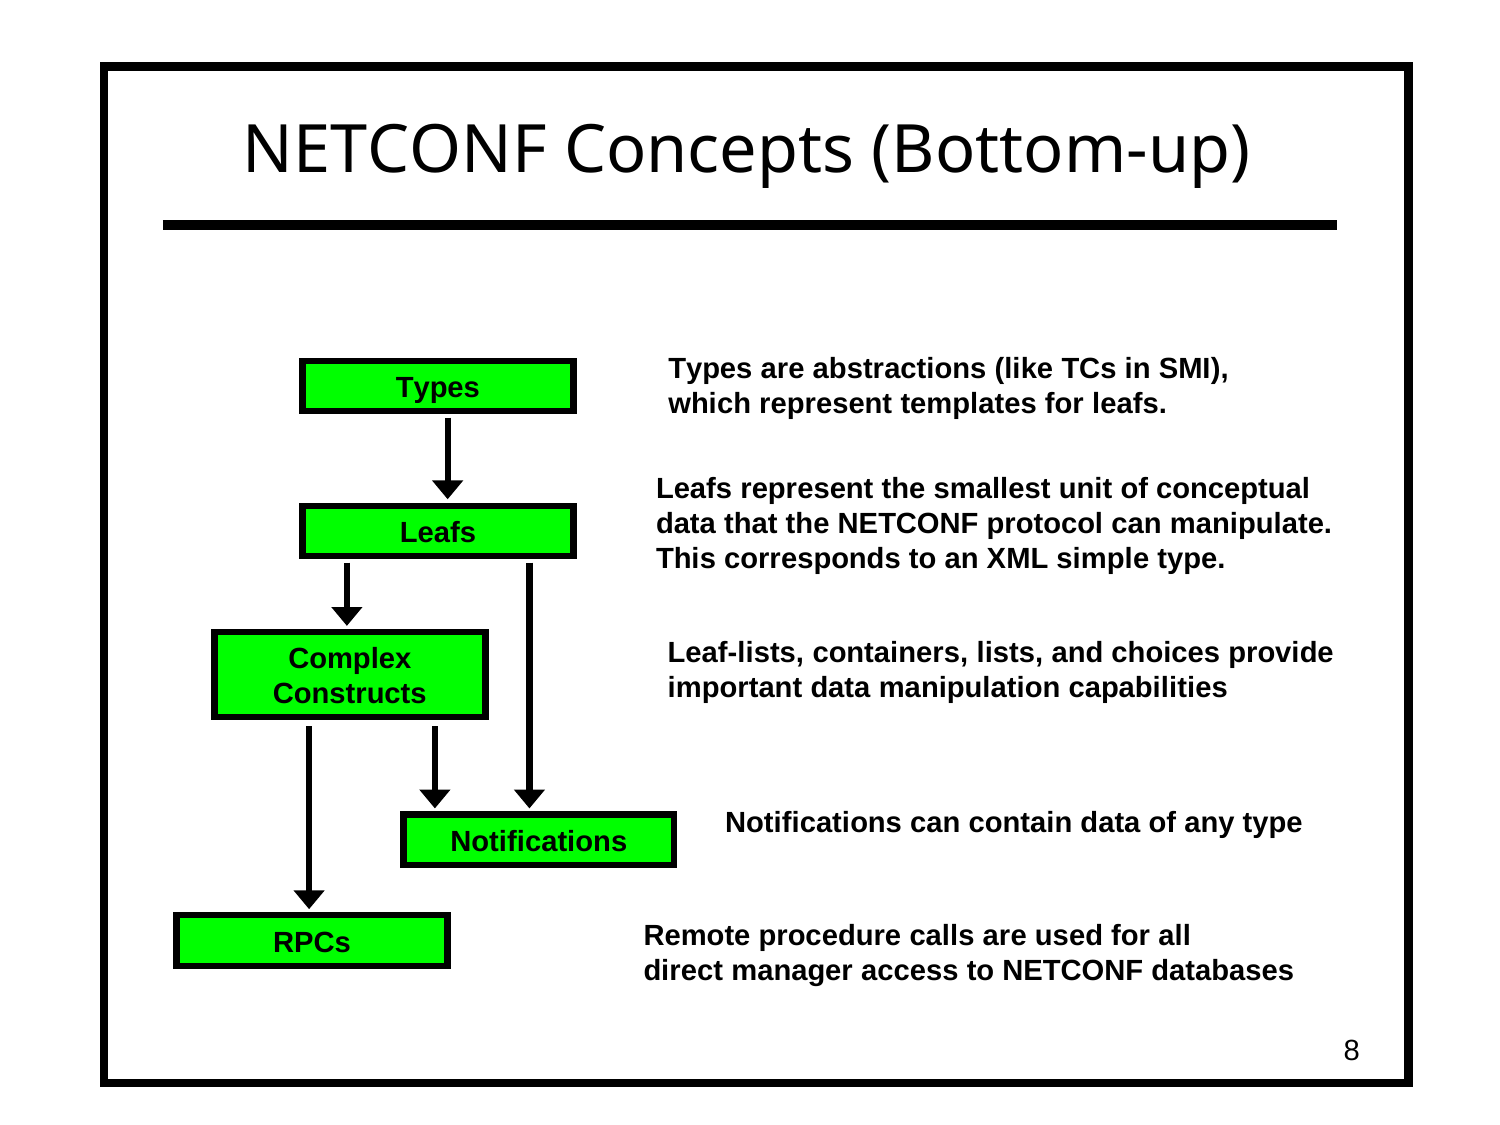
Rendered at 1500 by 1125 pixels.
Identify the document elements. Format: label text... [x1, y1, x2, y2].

text_box Notifications can contain data of any type [710, 795, 1319, 846]
text_box Complex Constructs [214, 631, 486, 718]
text_box Remote procedure calls are used for all direct manager access to NETCONF databases [628, 909, 1318, 995]
text_box Types [302, 360, 574, 412]
text_box Types are abstractions (like TCs in SMI), which represent templates for leafs. [653, 341, 1245, 428]
text_box Leafs represent the smallest unit of conceptual data that the NETCONF protocol can manipulate. This corresponds to an XML simple type. [641, 461, 1349, 582]
title NETCONF Concepts (Bottom-up) [162, 87, 1332, 200]
text_box Notifications [403, 814, 675, 865]
text_box RPCs [176, 915, 448, 966]
text_box Leafs [302, 505, 574, 557]
text_box Leaf-lists, containers, lists, and choices provide important data manipulation capabilities [652, 625, 1350, 711]
